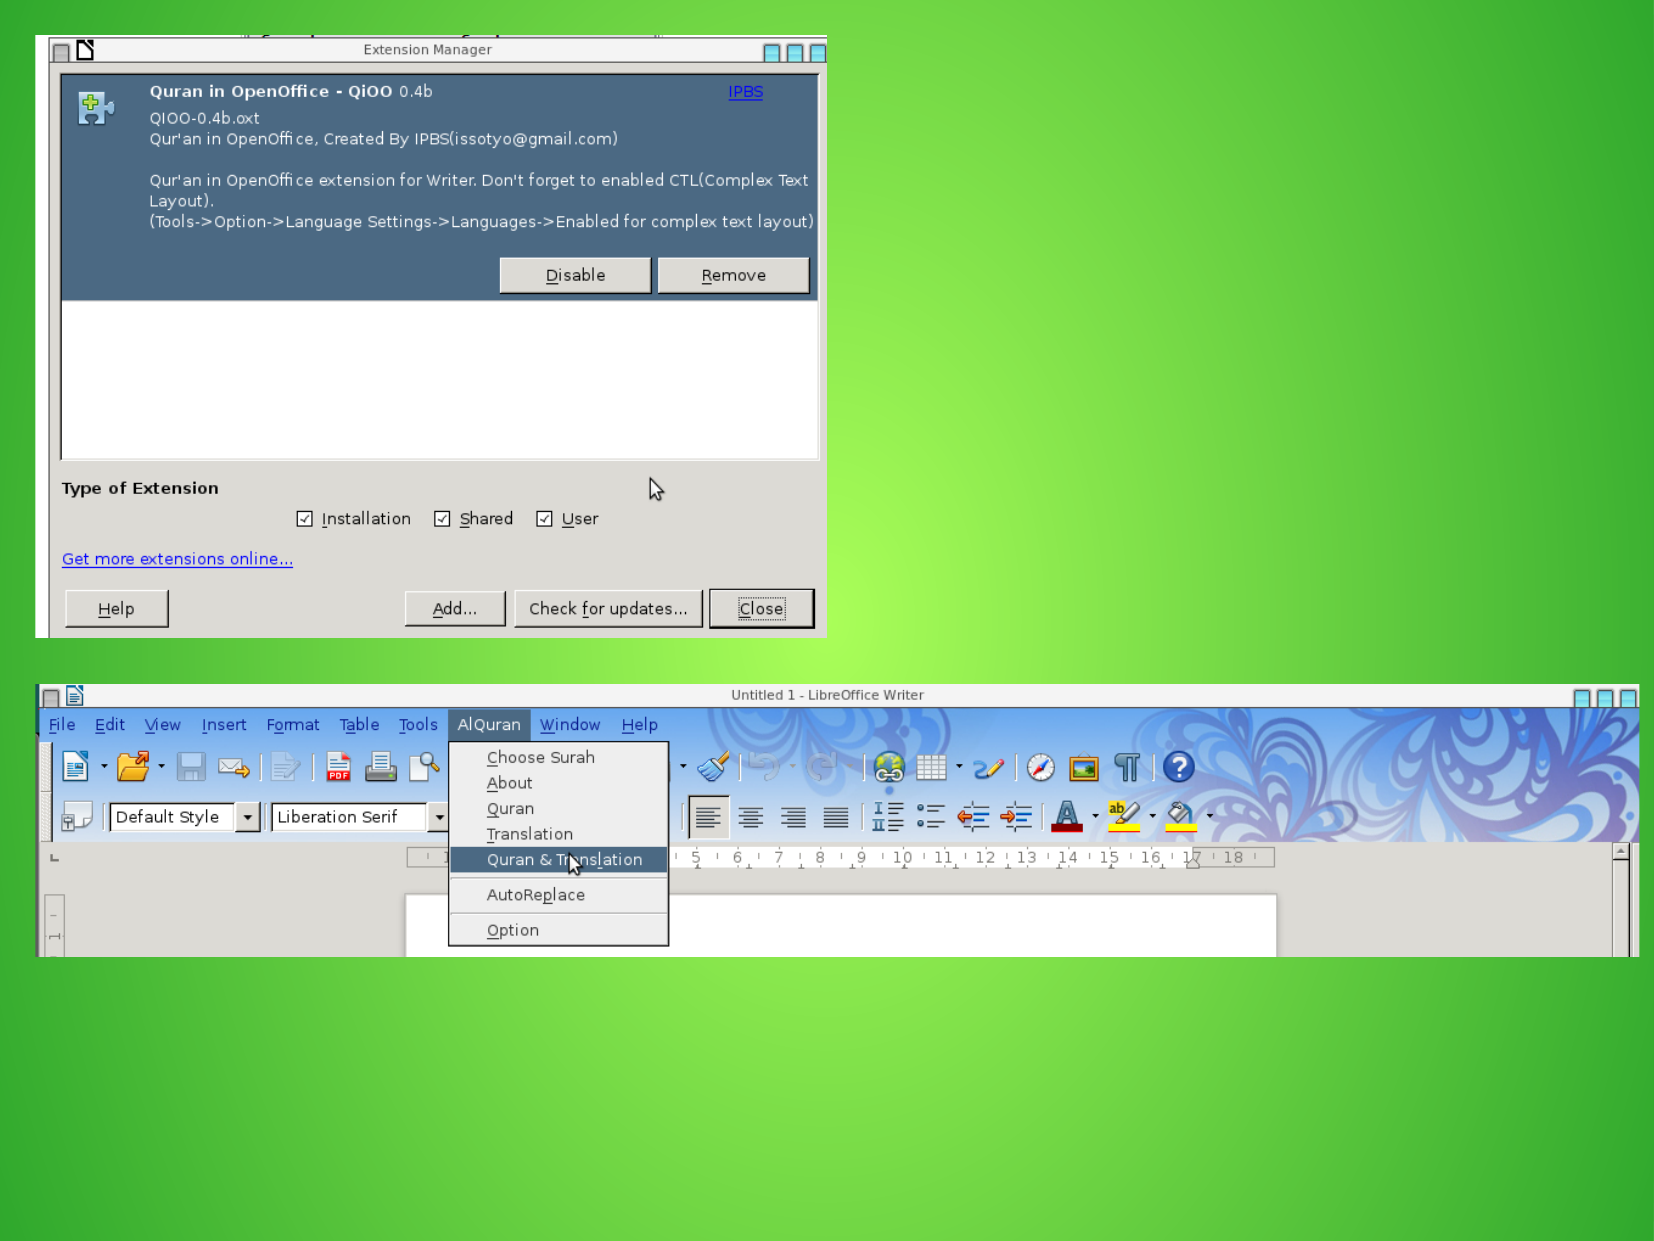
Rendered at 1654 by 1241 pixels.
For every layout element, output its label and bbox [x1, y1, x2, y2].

picture [35, 684, 1640, 957]
picture [35, 35, 827, 638]
